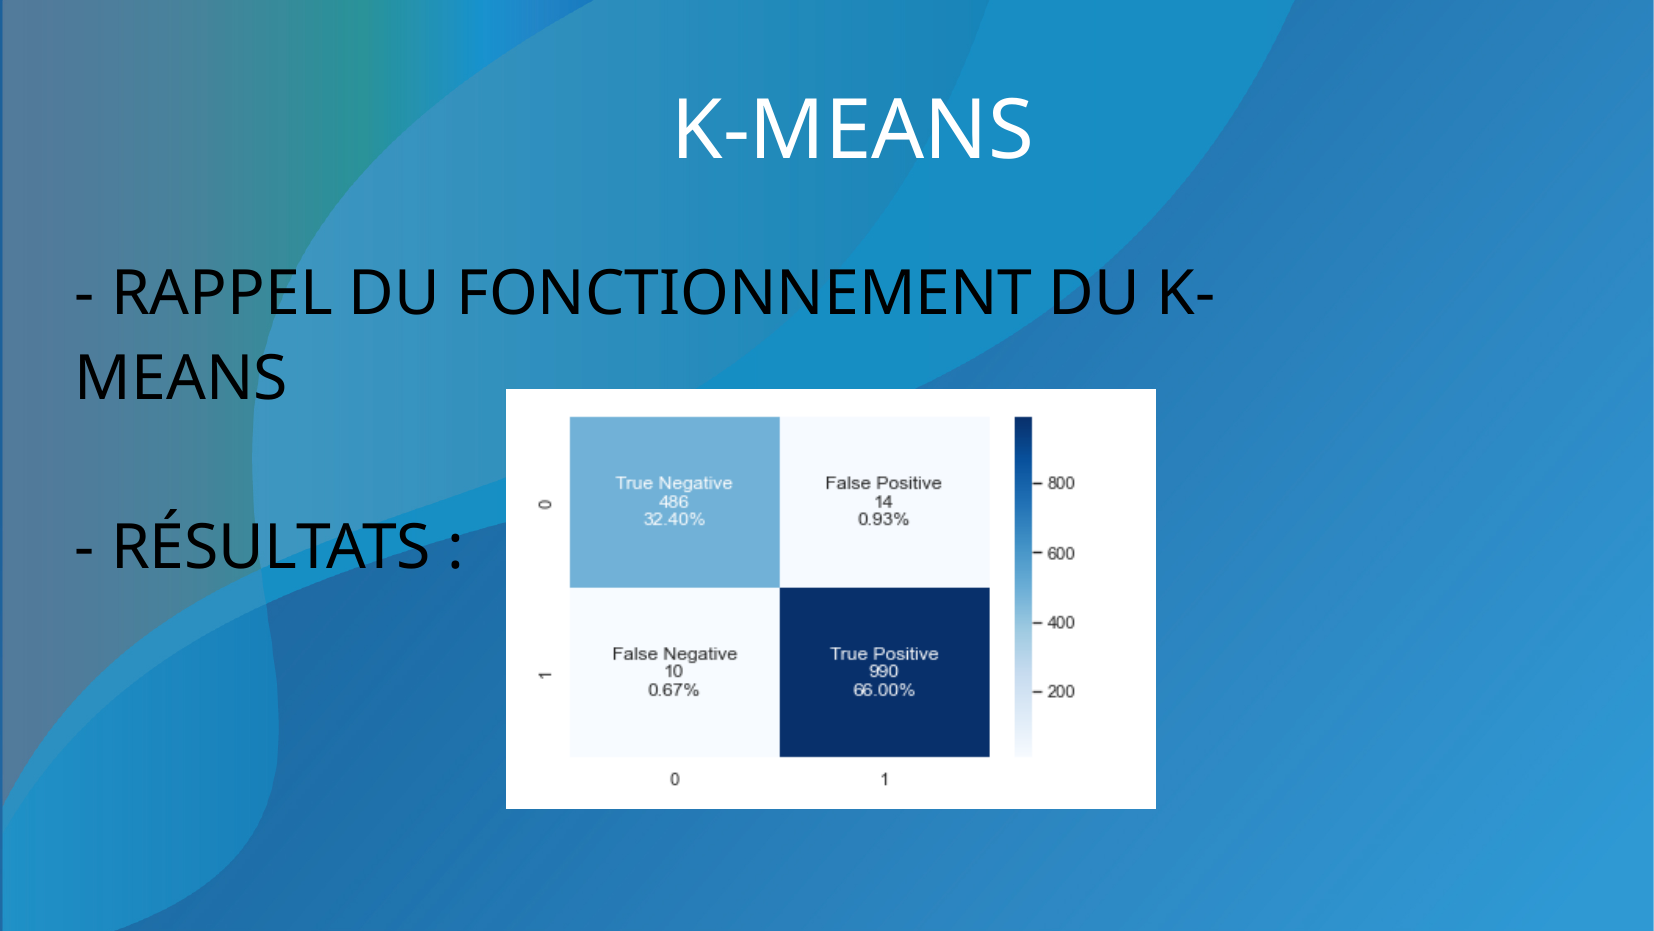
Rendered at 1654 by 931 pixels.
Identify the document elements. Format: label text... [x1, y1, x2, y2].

text_box - RAPPEL DU FONCTIONNEMENT DU K-MEANS - RÉSULTATS : [60, 240, 1426, 568]
picture [0, 0, 1654, 931]
title K-MEANS [390, 43, 1316, 211]
